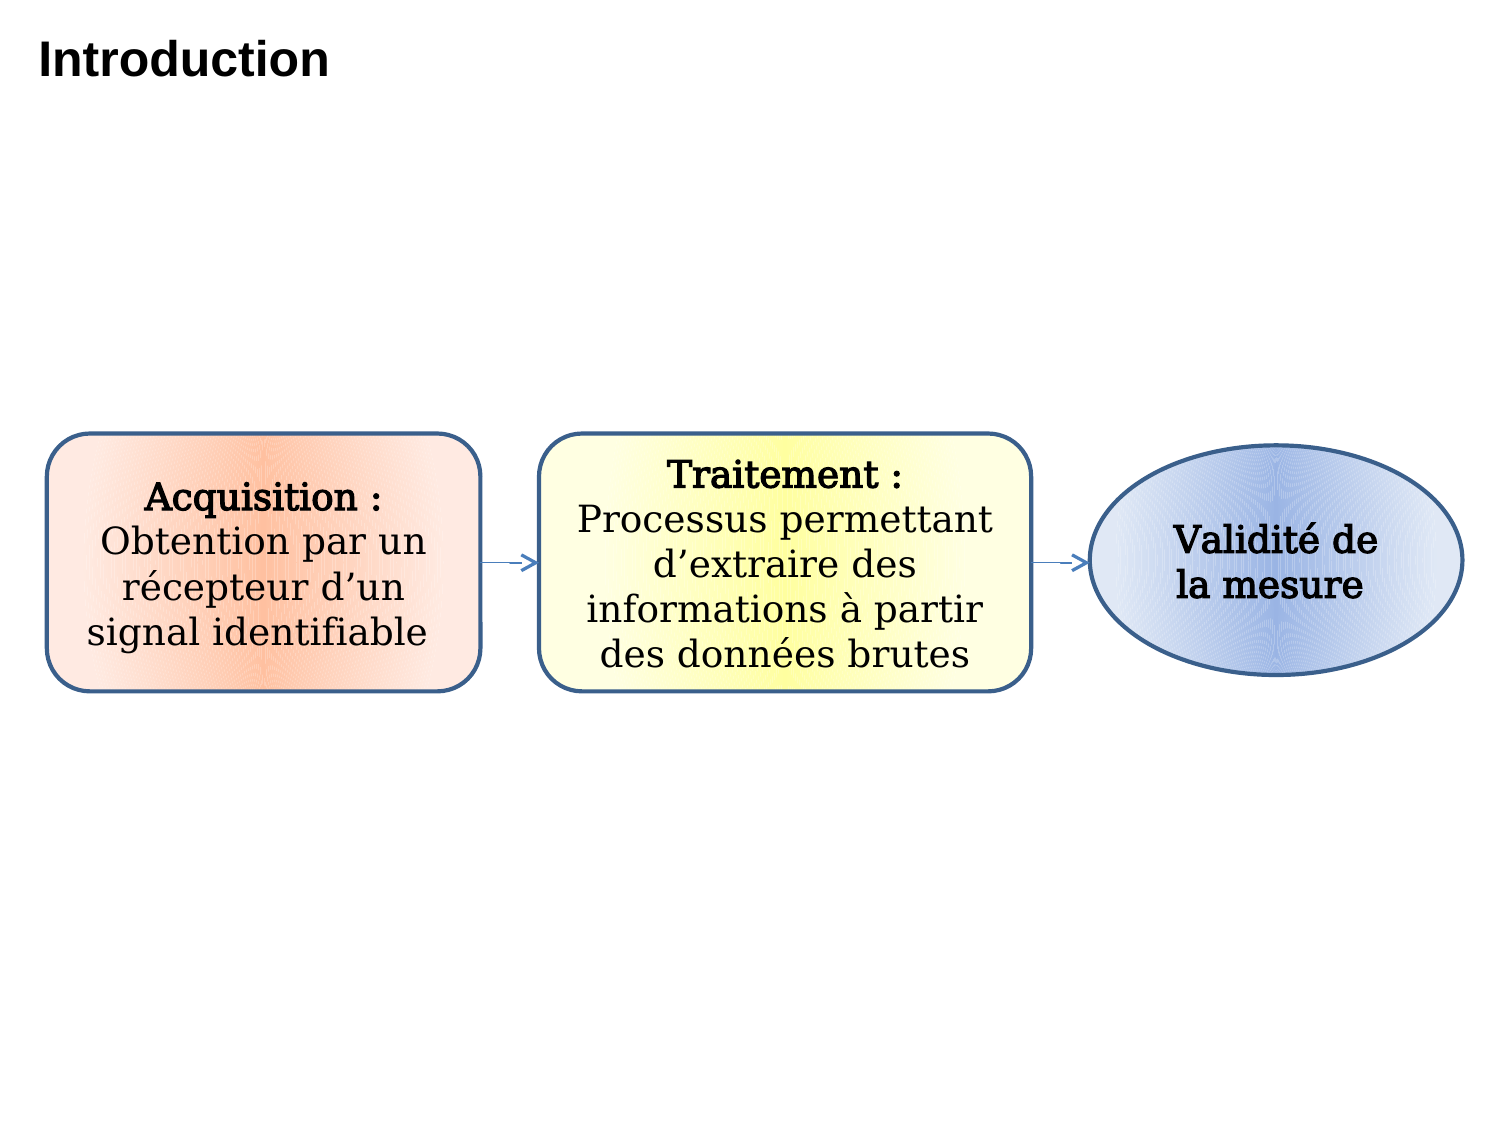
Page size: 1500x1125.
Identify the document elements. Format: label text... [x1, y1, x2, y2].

text_box Validité de la mesure [1089, 445, 1463, 676]
text_box Acquisition : Obtention par un récepteur d’un signal identifiable [46, 433, 481, 692]
text_box Introduction [23, 23, 804, 96]
text_box Traitement : Processus permettant d’extraire des informations à partir des données brutes [538, 433, 1032, 692]
